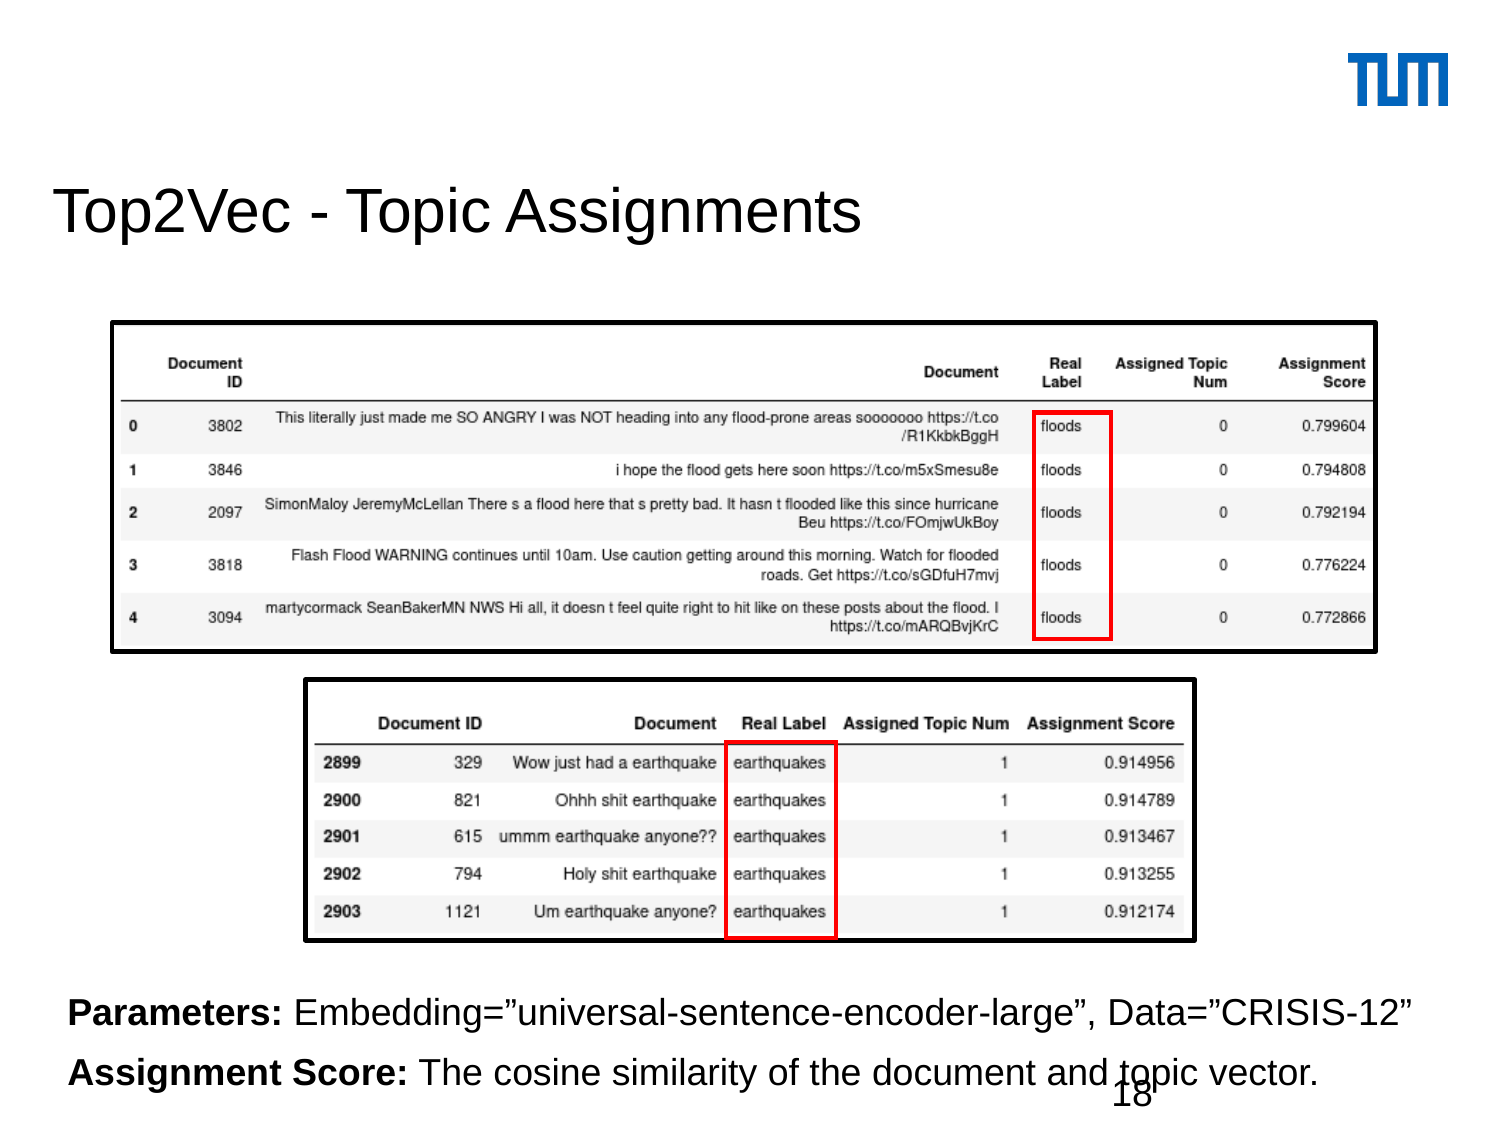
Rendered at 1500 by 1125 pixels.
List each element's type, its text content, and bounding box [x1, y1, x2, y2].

text_box <number> [1111, 1061, 1448, 1122]
picture [114, 325, 1374, 650]
picture [1348, 53, 1448, 106]
text_box Parameters: Embedding=”universal-sentence-encoder-large”, Data=”CRISIS-12” [52, 970, 1483, 1049]
picture [728, 744, 834, 936]
picture [307, 681, 1193, 938]
text_box Assignment Score: The cosine similarity of the document and topic vector. [52, 1049, 1344, 1109]
text_box Top2Vec - Topic Assignments [52, 165, 1449, 233]
